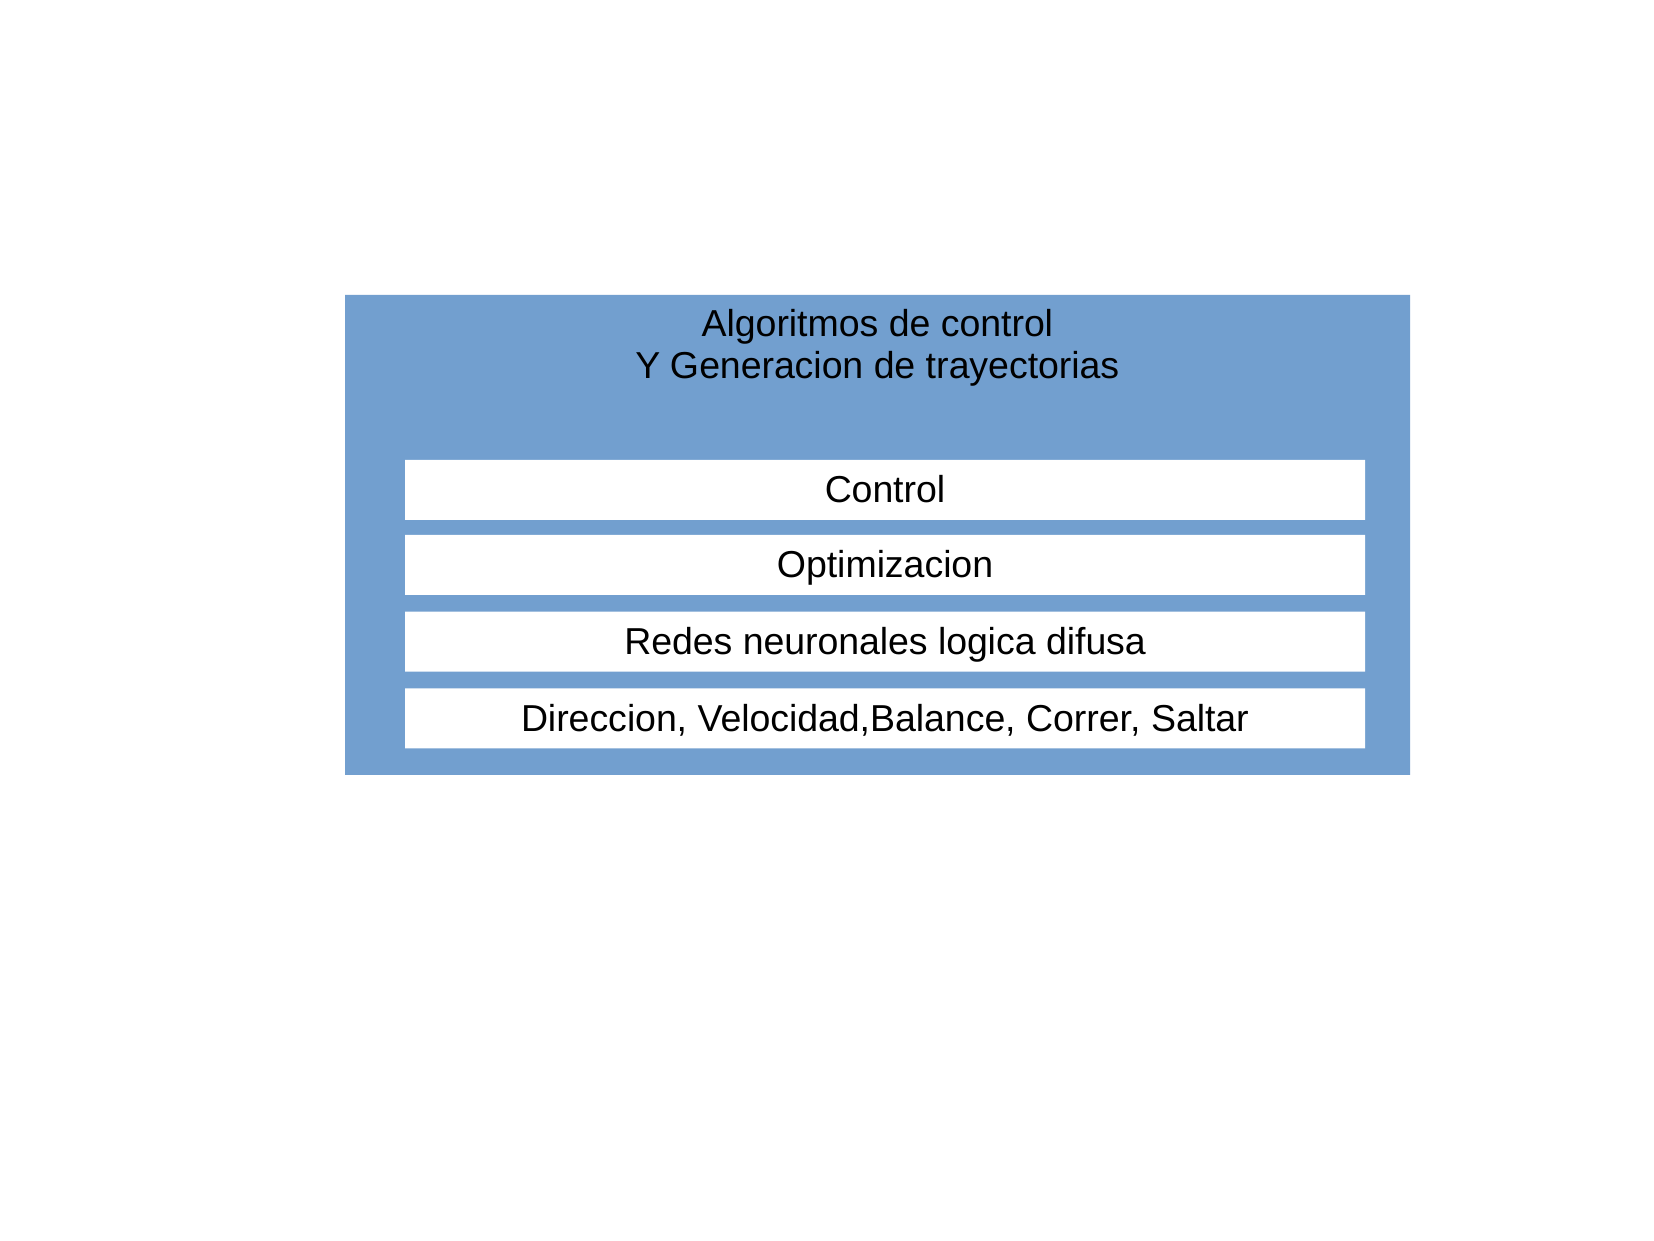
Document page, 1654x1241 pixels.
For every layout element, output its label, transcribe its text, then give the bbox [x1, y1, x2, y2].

text_box Optimizacion [405, 534, 1366, 595]
text_box Direccion, Velocidad,Balance, Correr, Saltar [405, 688, 1366, 749]
text_box Redes neuronales logica difusa [405, 611, 1366, 672]
text_box Algoritmos de control Y Generacion de trayectorias [345, 294, 1411, 775]
text_box Control [405, 459, 1366, 520]
